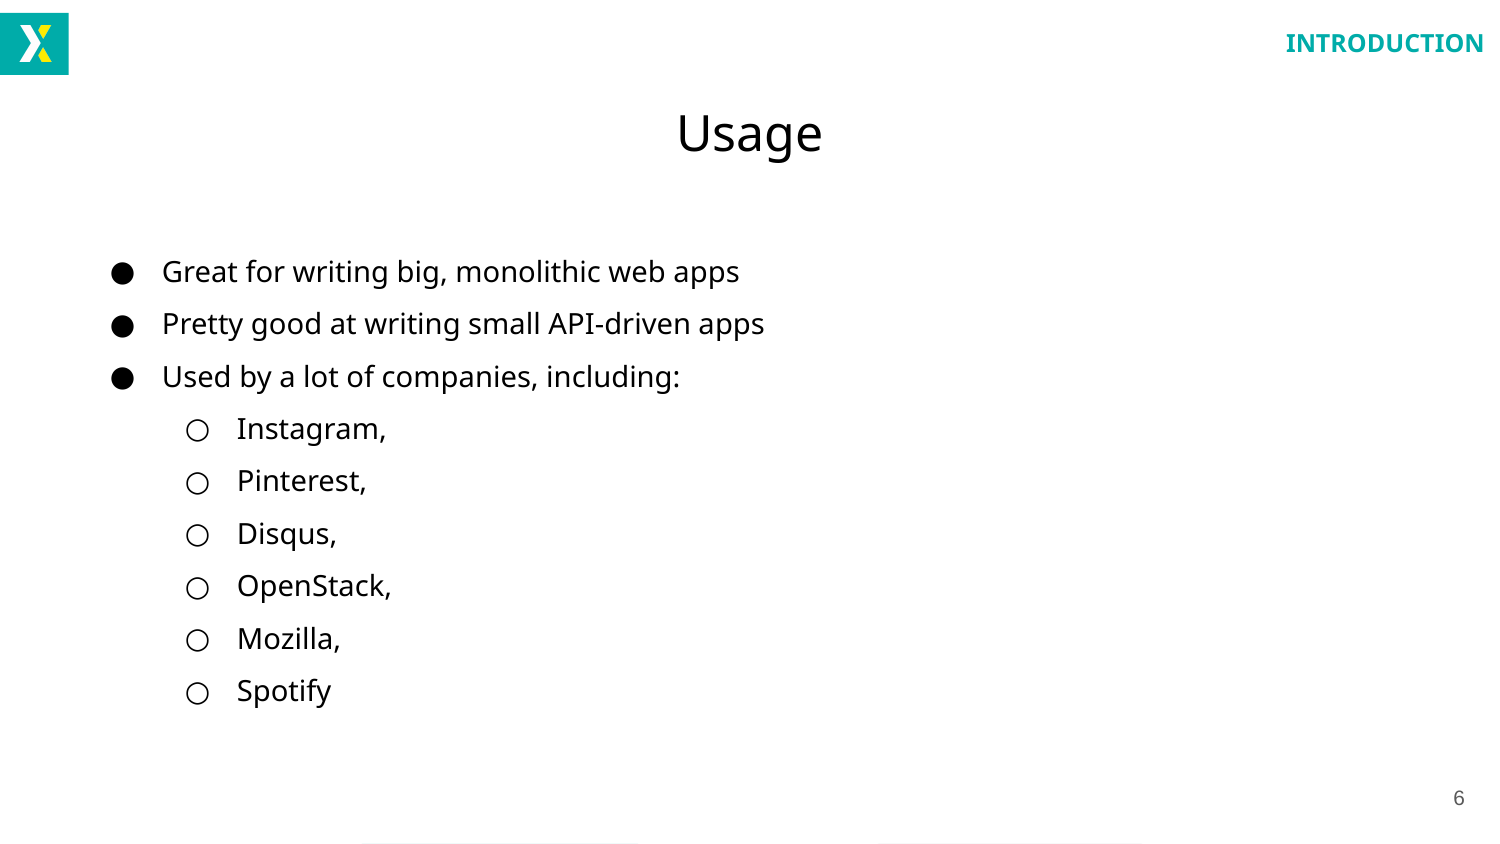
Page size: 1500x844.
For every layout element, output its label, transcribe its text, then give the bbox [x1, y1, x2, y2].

text_box Usage [115, 86, 1385, 181]
slide_number <number> [1389, 764, 1480, 830]
text_box Great for writing big, monolithic web apps Pretty good at writing small API-driven apps Used by a lot of companies, including: Instagram, Pinterest, Disqus, OpenStack, Mozilla, Spotify [71, 220, 1367, 664]
picture [17, 25, 54, 62]
